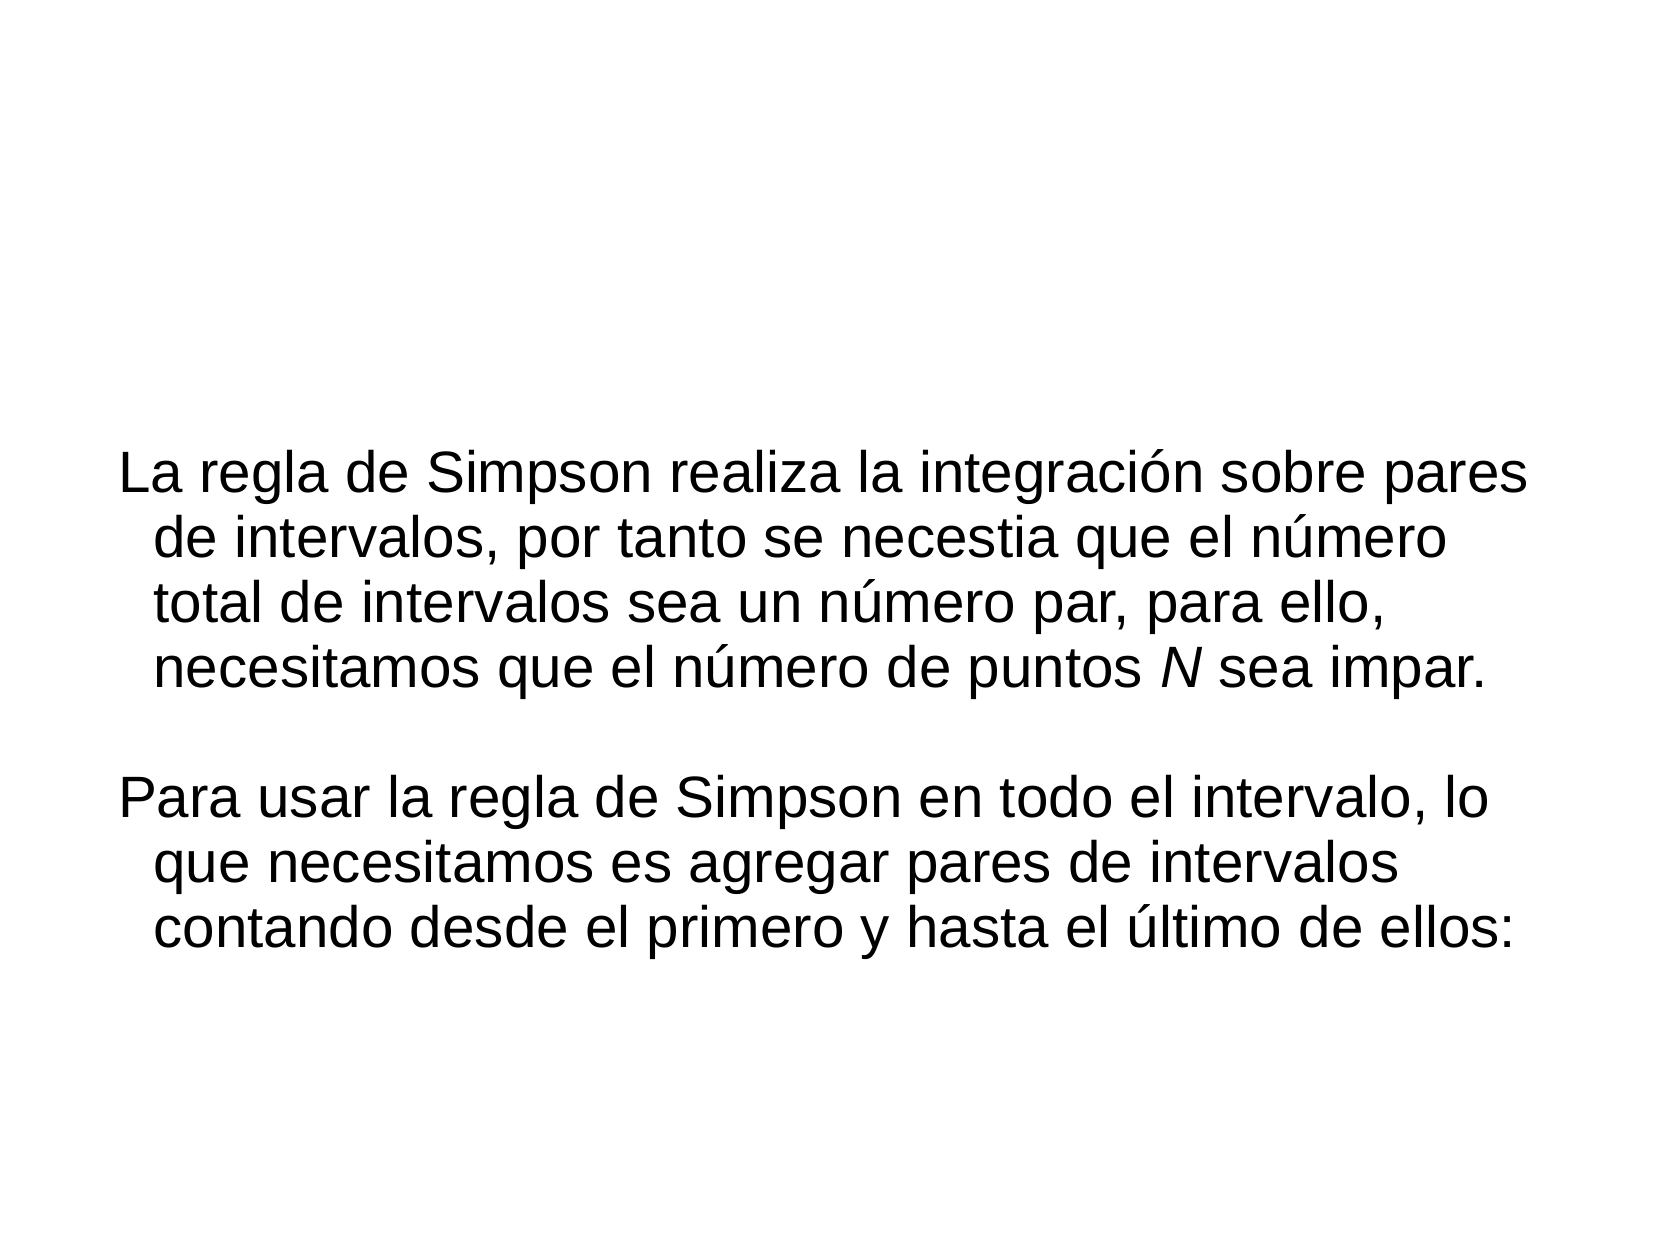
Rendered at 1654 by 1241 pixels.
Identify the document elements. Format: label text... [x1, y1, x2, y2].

subtitle La regla de Simpson realiza la integración sobre pares de intervalos, por tanto se necestia que el número total de intervalos sea un número par, para ello, necesitamos que el número de puntos N sea impar. Para usar la regla de Simpson en todo el intervalo, lo que necesitamos es agregar pares de intervalos contando desde el primero y hasta el último de ellos: [82, 297, 1571, 1102]
